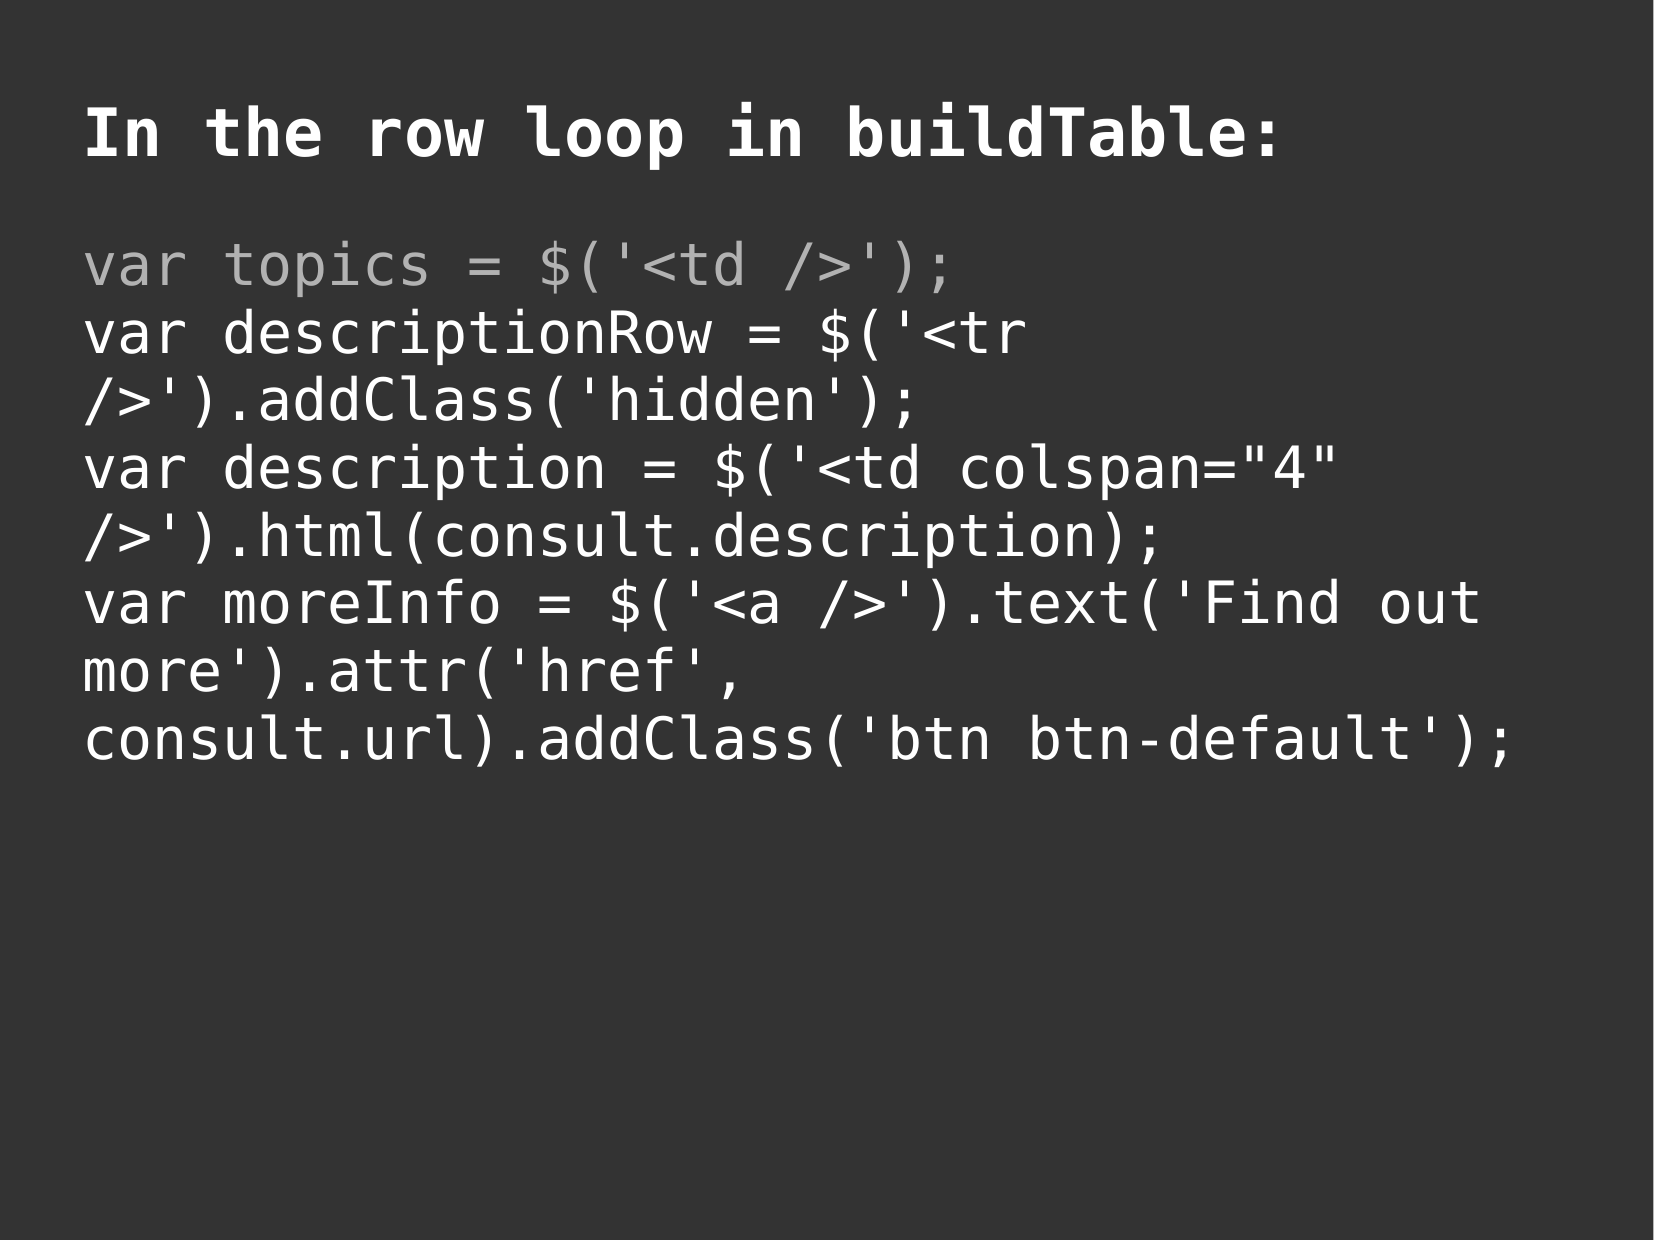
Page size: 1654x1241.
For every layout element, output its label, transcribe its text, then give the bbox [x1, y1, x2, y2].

list In the row loop in buildTable: var topics = $('<td />'); var descriptionRow = $('<tr />').addClass('hidden'); var description = $('<td colspan="4" />').html(consult.description); var moreInfo = $('<a />').text('Find out more').attr('href', consult.url).addClass('btn btn-default'); [82, 94, 1630, 1182]
